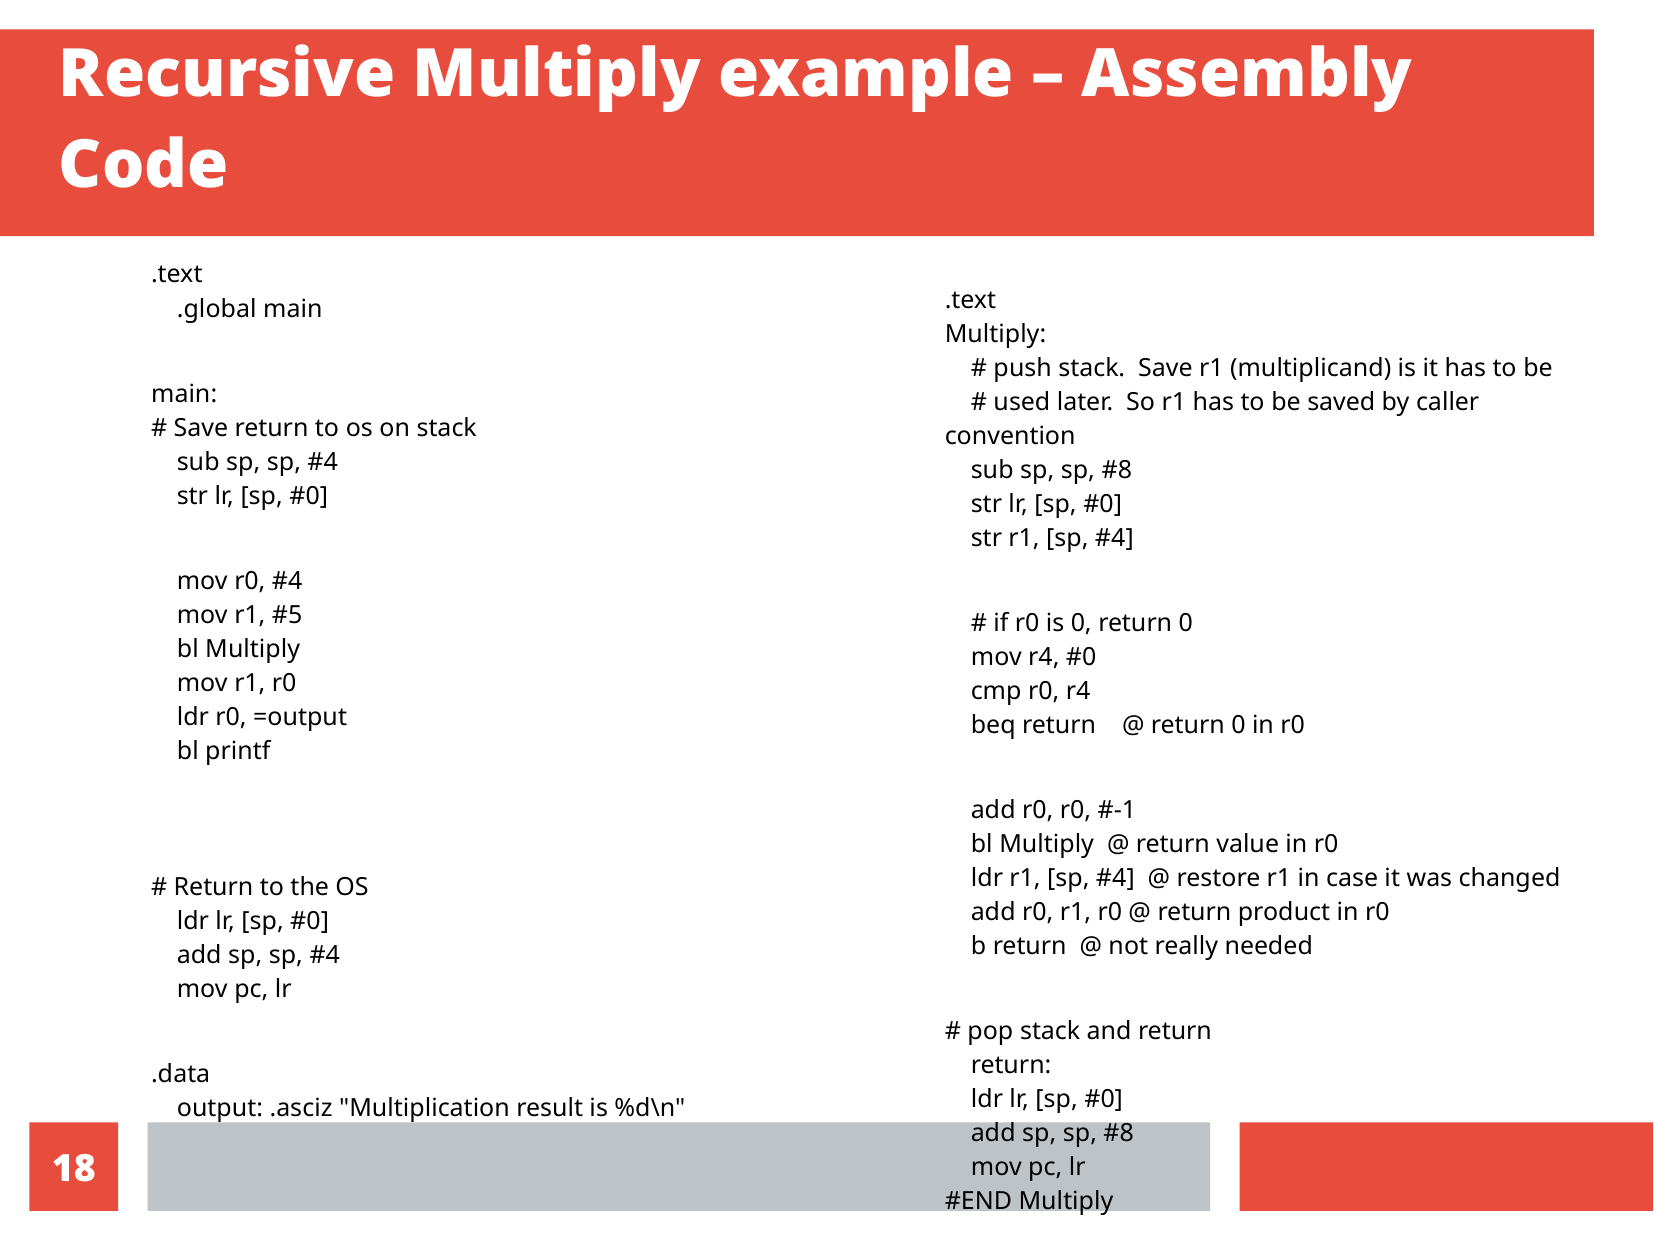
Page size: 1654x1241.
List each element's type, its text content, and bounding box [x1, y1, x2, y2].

text_box .text Multiply: # push stack. Save r1 (multiplicand) is it has to be # used later. So r1 has to be saved by caller convention sub sp, sp, #8 str lr, [sp, #0] str r1, [sp, #4] # if r0 is 0, return 0 mov r4, #0 cmp r0, r4 beq return @ return 0 in r0 add r0, r0, #-1 bl Multiply @ return value in r0 ldr r1, [sp, #4] @ restore r1 in case it was changed add r0, r1, r0 @ return product in r0 b return @ not really needed # pop stack and return return: ldr lr, [sp, #0] add sp, sp, #8 mov pc, lr #END Multiply [930, 240, 1621, 1126]
title Recursive Multiply example – Assembly Code [58, 59, 1594, 207]
text_box .text .global main main: # Save return to os on stack sub sp, sp, #4 str lr, [sp, #0] mov r0, #4 mov r1, #5 bl Multiply mov r1, r0 ldr r0, =output bl printf # Return to the OS ldr lr, [sp, #0] add sp, sp, #4 mov pc, lr .data output: .asciz "Multiplication result is %d\n" [136, 248, 827, 1110]
